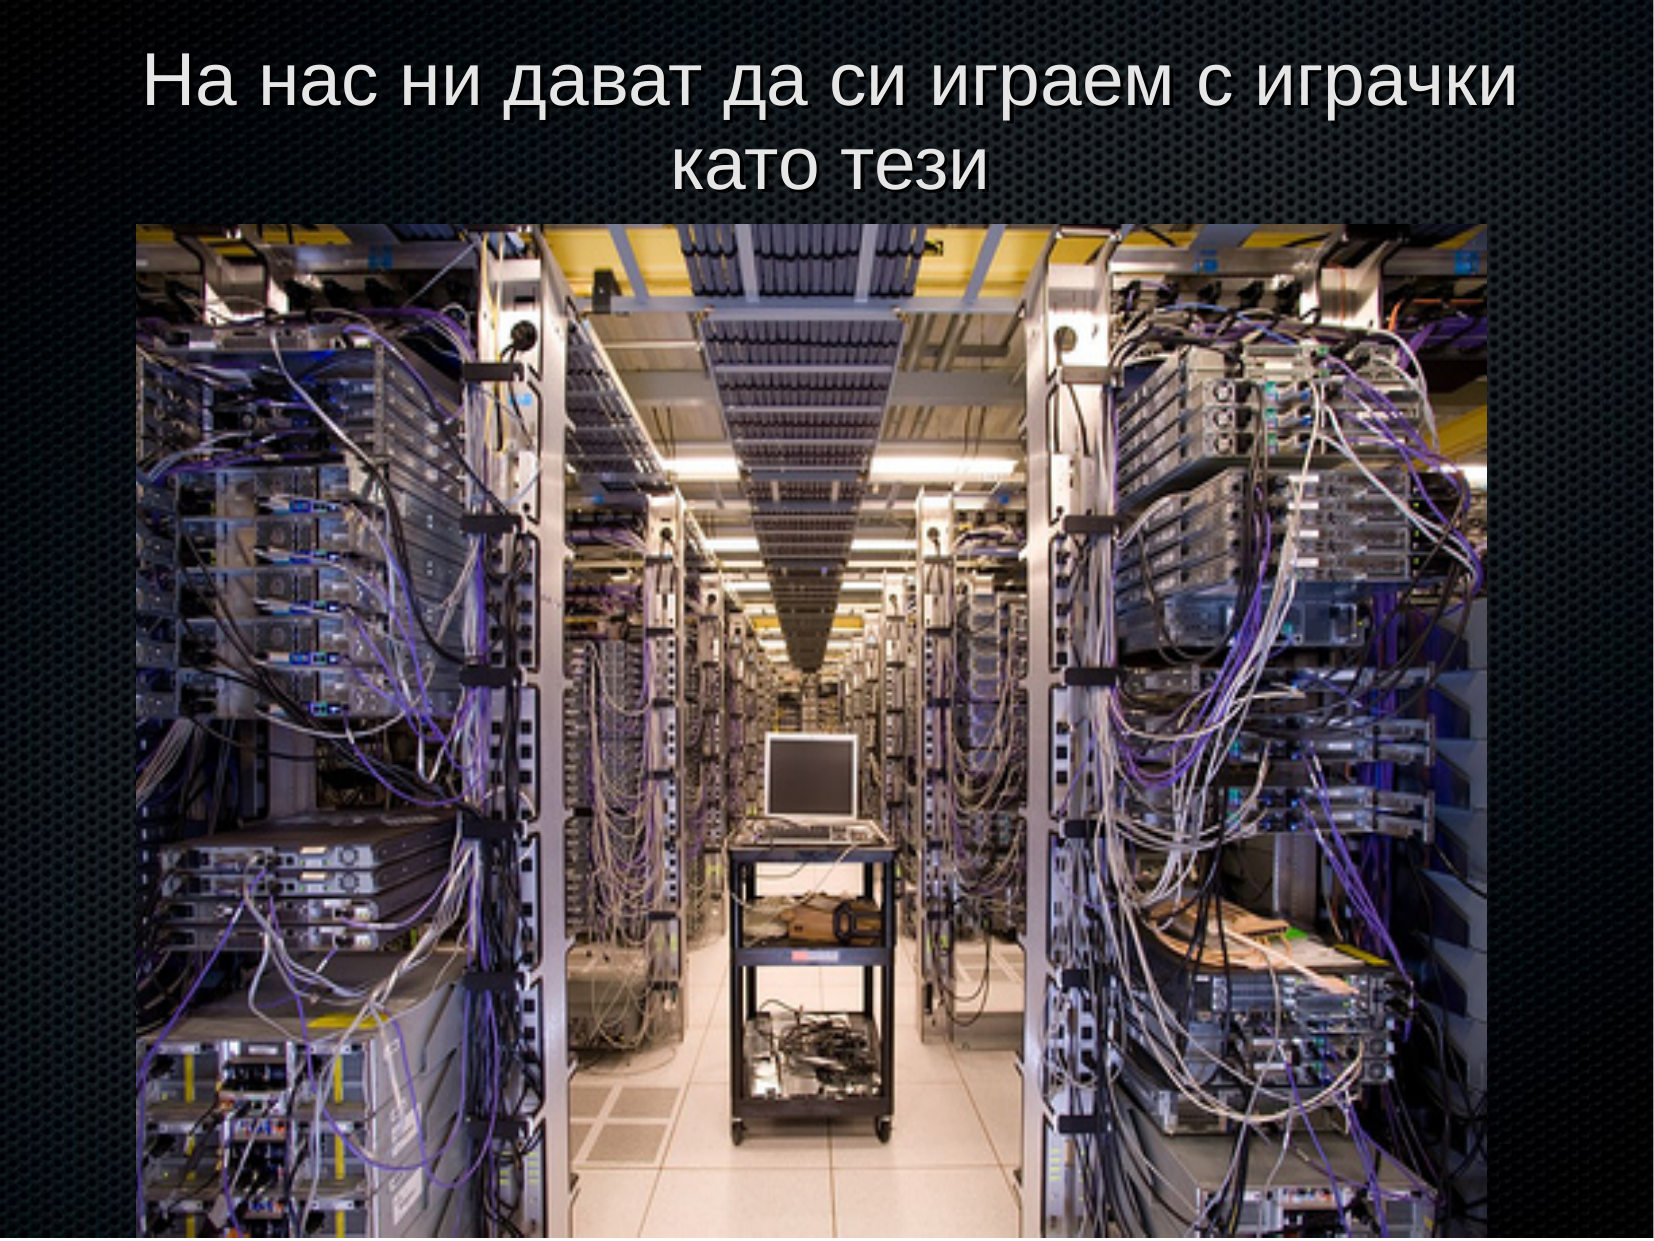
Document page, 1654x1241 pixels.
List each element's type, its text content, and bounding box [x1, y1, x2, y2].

title На нас ни дават да си играем с играчки като тези [86, 25, 1576, 218]
picture [0, 0, 1654, 1238]
